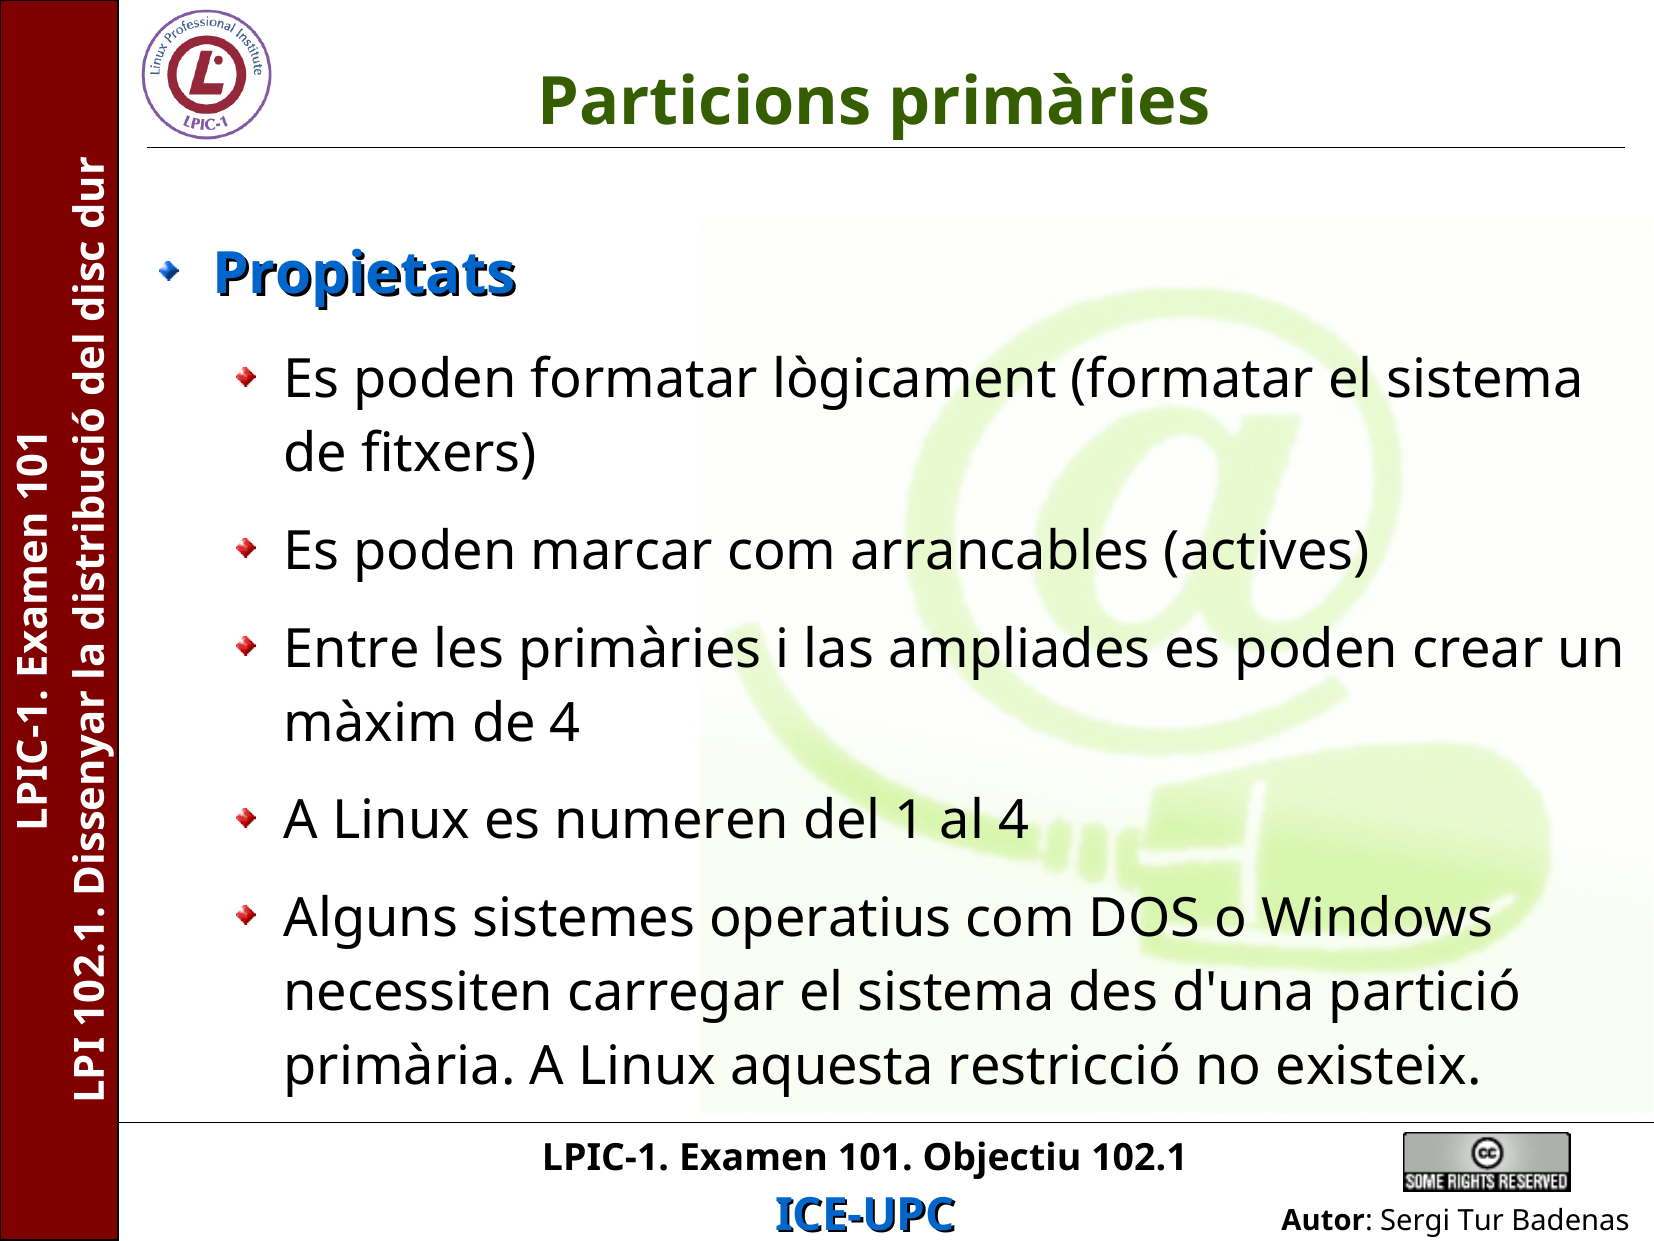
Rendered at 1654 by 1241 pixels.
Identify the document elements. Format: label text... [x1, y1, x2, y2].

picture [135, 5, 277, 55]
picture [700, 217, 1654, 1113]
list Propietats Es poden formatar lògicament (formatar el sistema de fitxers) Es poden marcar com arrancables (actives) Entre les primàries i las ampliades es poden crear un màxim de 4 A Linux es numeren del 1 al 4 Alguns sistemes operatius com DOS o Windows necessiten carregar el sistema des d'una partició primària. A Linux aquesta restricció no existeix. [141, 231, 1630, 1160]
picture [1403, 1160, 1571, 1192]
title Particions primàries [129, 55, 1619, 142]
